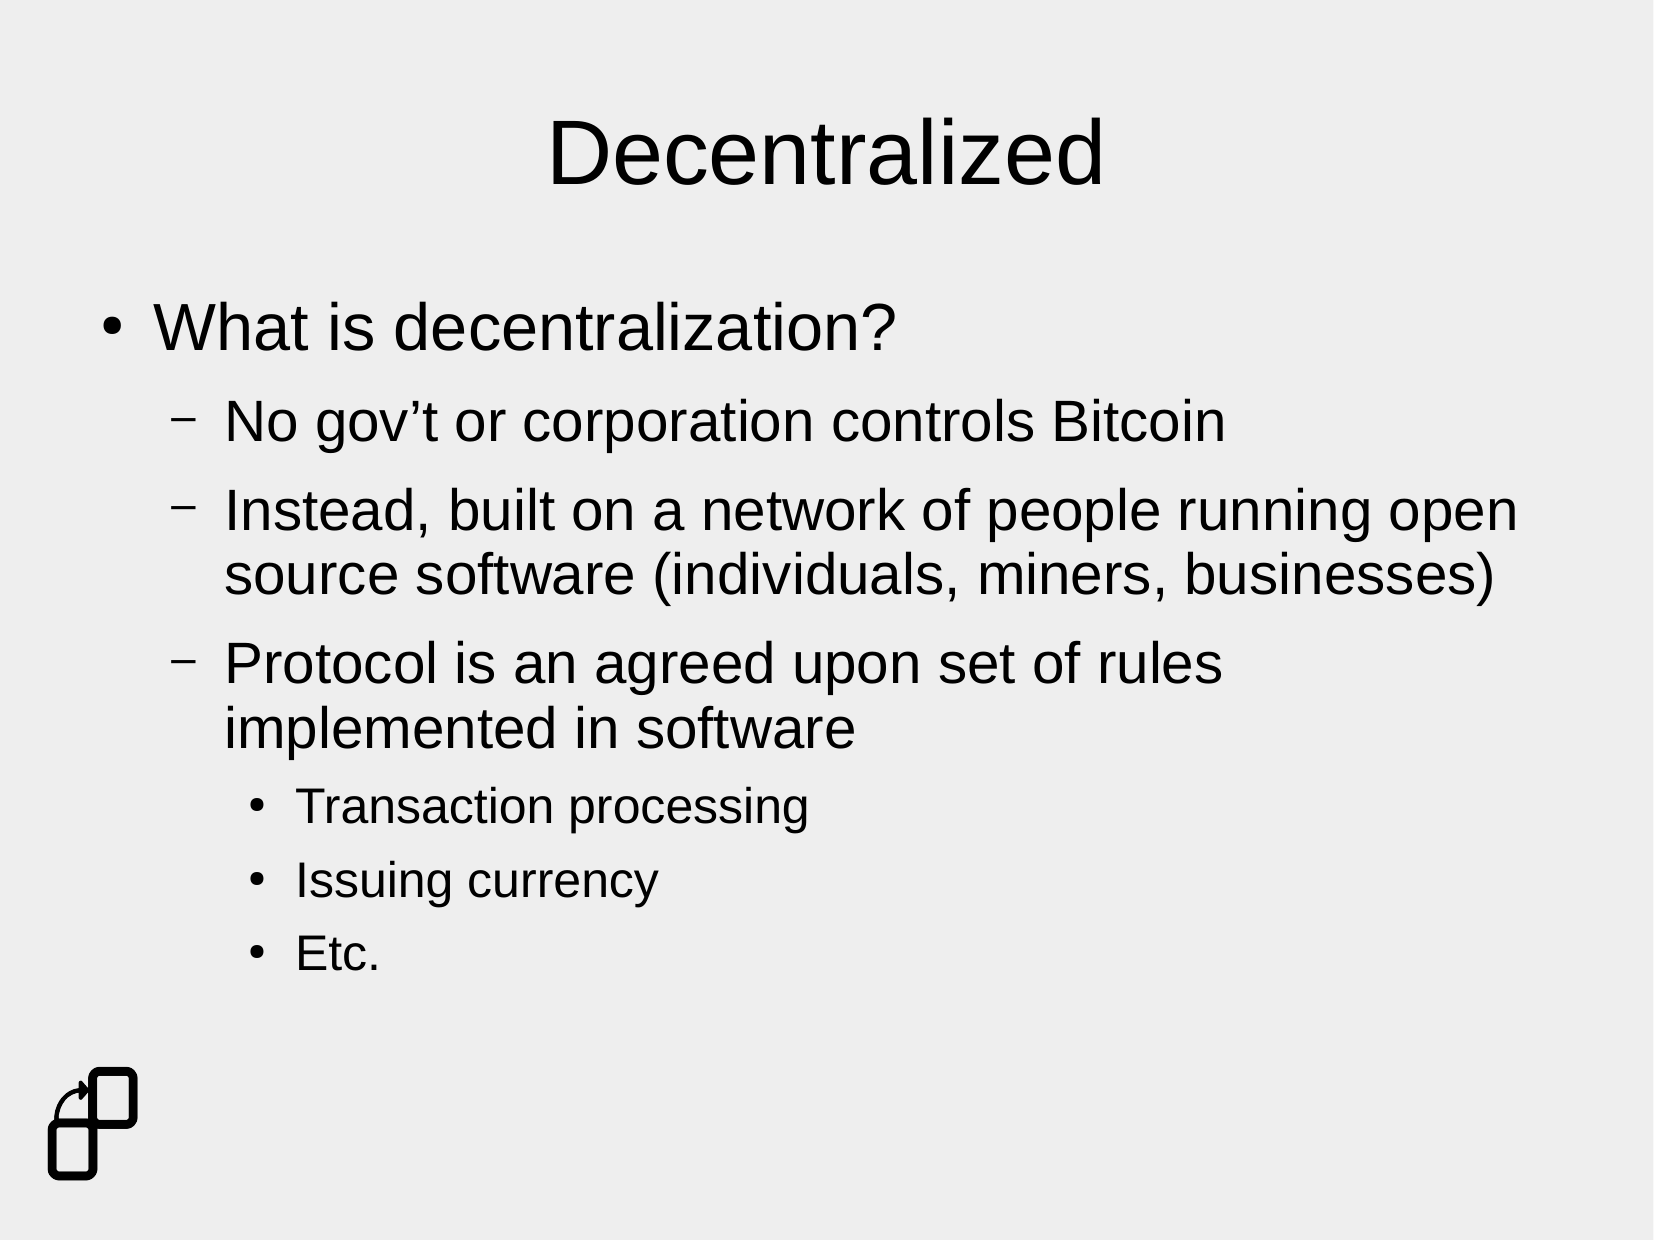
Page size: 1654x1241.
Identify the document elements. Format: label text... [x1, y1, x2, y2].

title Decentralized [82, 49, 1571, 257]
list What is decentralization? No gov’t or corporation controls Bitcoin Instead, built on a network of people running open source software (individuals, miners, businesses) Protocol is an agreed upon set of rules implemented in software Transaction processing Issuing currency Etc. [82, 290, 1571, 1010]
picture [30, 1062, 153, 1186]
